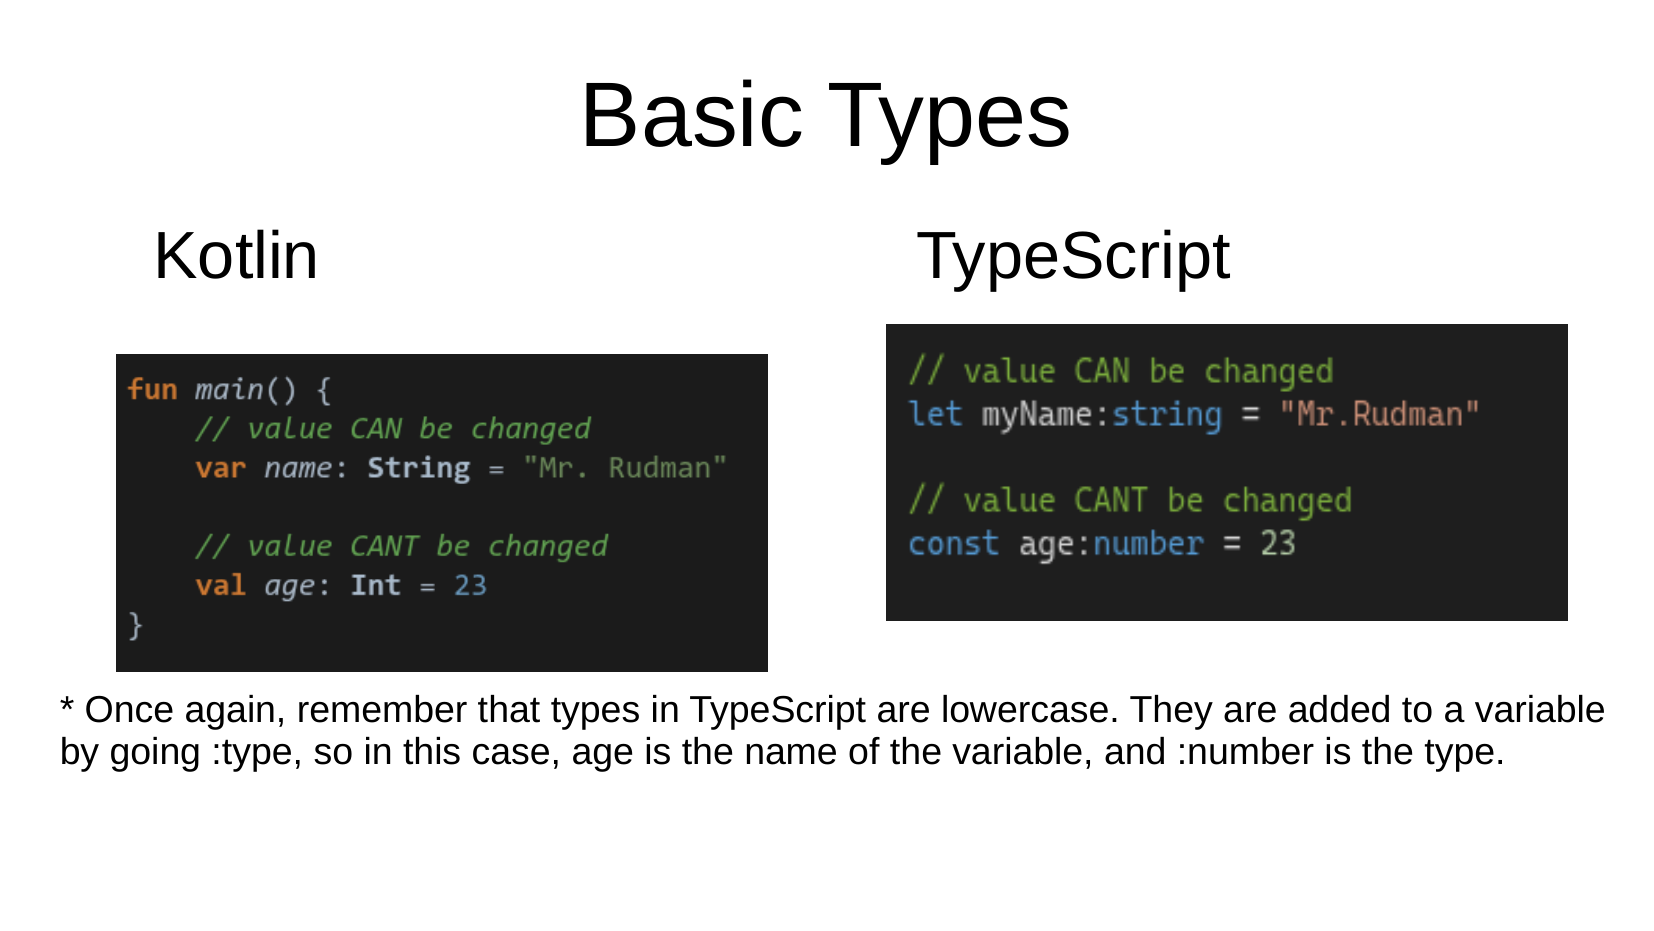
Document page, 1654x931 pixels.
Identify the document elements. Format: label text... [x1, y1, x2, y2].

picture [886, 324, 1568, 621]
list TypeScript [845, 217, 1572, 681]
picture [116, 354, 768, 672]
title Basic Types [82, 37, 1571, 193]
text_box * Once again, remember that types in TypeScript are lowercase. They are added to a variable by going :type, so in this case, age is the name of the variable, and :number is the type. [44, 681, 1625, 781]
list Kotlin [82, 217, 809, 681]
